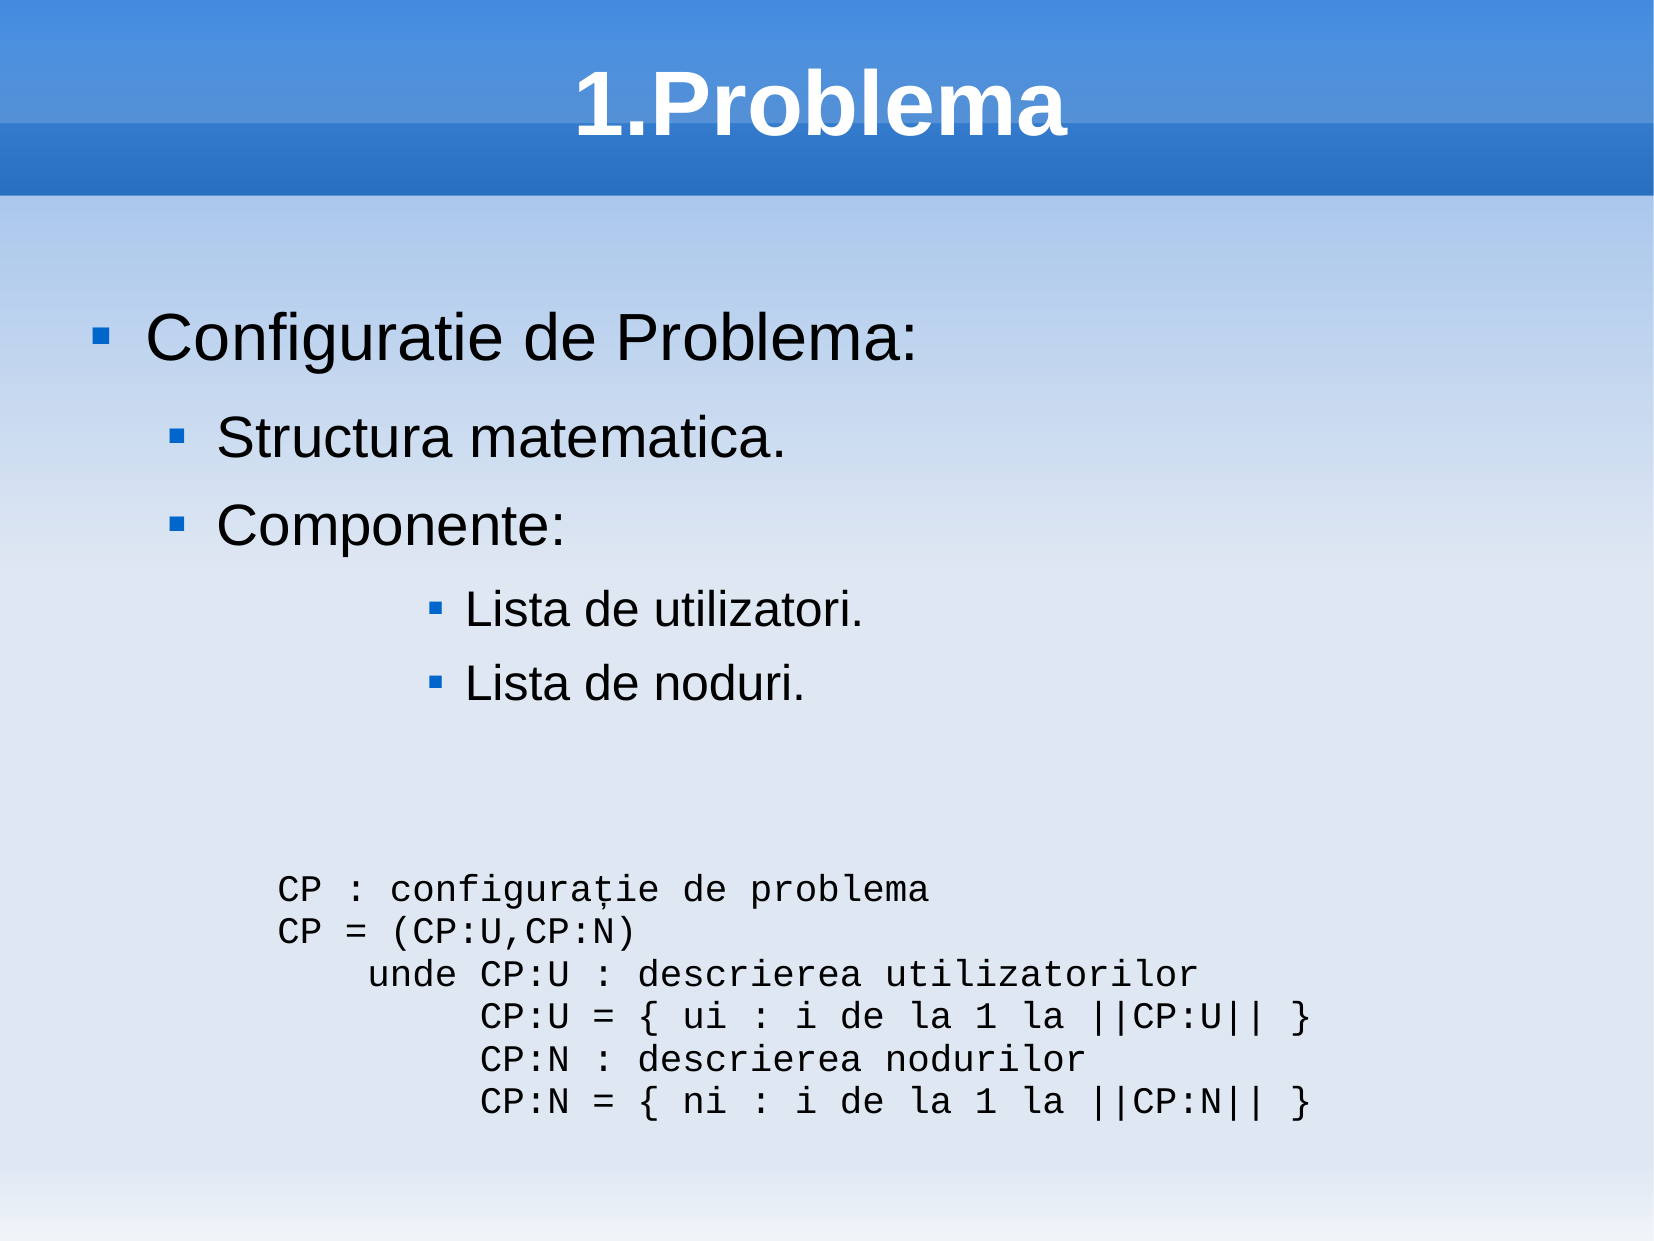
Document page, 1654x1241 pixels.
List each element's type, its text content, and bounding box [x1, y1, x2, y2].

list Configuratie de Problema: Structura matematica. Componente: Lista de utilizatori. Lista de noduri. [75, 300, 1564, 711]
picture [0, 0, 1654, 1241]
title 1.Problema [76, 0, 1565, 208]
text_box CP : configurație de problema CP = (CP:U,CP:N) unde CP:U : descrierea utilizatorilor CP:U = { ui : i de la 1 la ||CP:U|| } CP:N : descrierea nodurilor CP:N = { ni : i de la 1 la ||CP:N|| } [262, 862, 1351, 1201]
